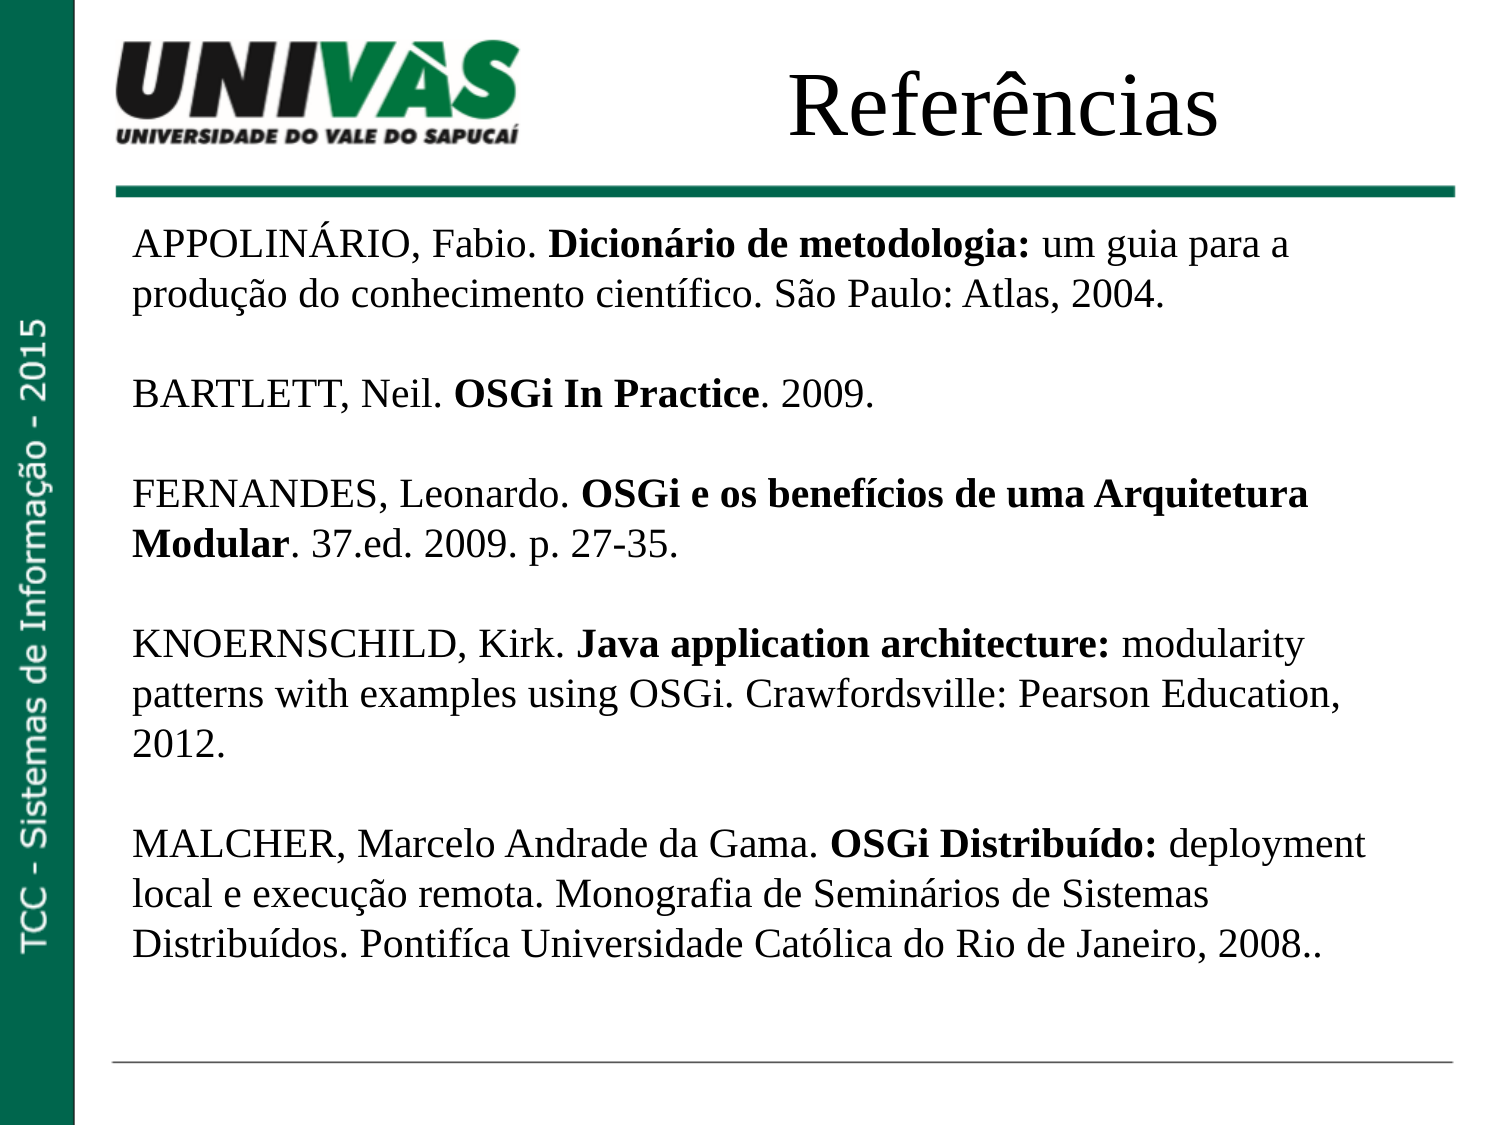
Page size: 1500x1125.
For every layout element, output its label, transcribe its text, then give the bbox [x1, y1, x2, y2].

text_box APPOLINÁRIO, Fabio. Dicionário de metodologia: um guia para a produção do conhecimento científico. São Paulo: Atlas, 2004. BARTLETT, Neil. OSGi In Practice. 2009. FERNANDES, Leonardo. OSGi e os benefícios de uma Arquitetura Modular. 37.ed. 2009. p. 27-35. KNOERNSCHILD, Kirk. Java application architecture: modularity patterns with examples using OSGi. Crawfordsville: Pearson Education, 2012. MALCHER, Marcelo Andrade da Gama. OSGi Distribuído: deployment local e execução remota. Monografia de Seminários de Sistemas Distribuídos. Pontifíca Universidade Católica do Rio de Janeiro, 2008.. [117, 208, 1453, 981]
title Referências [555, 23, 1454, 174]
picture [0, 0, 1500, 1125]
